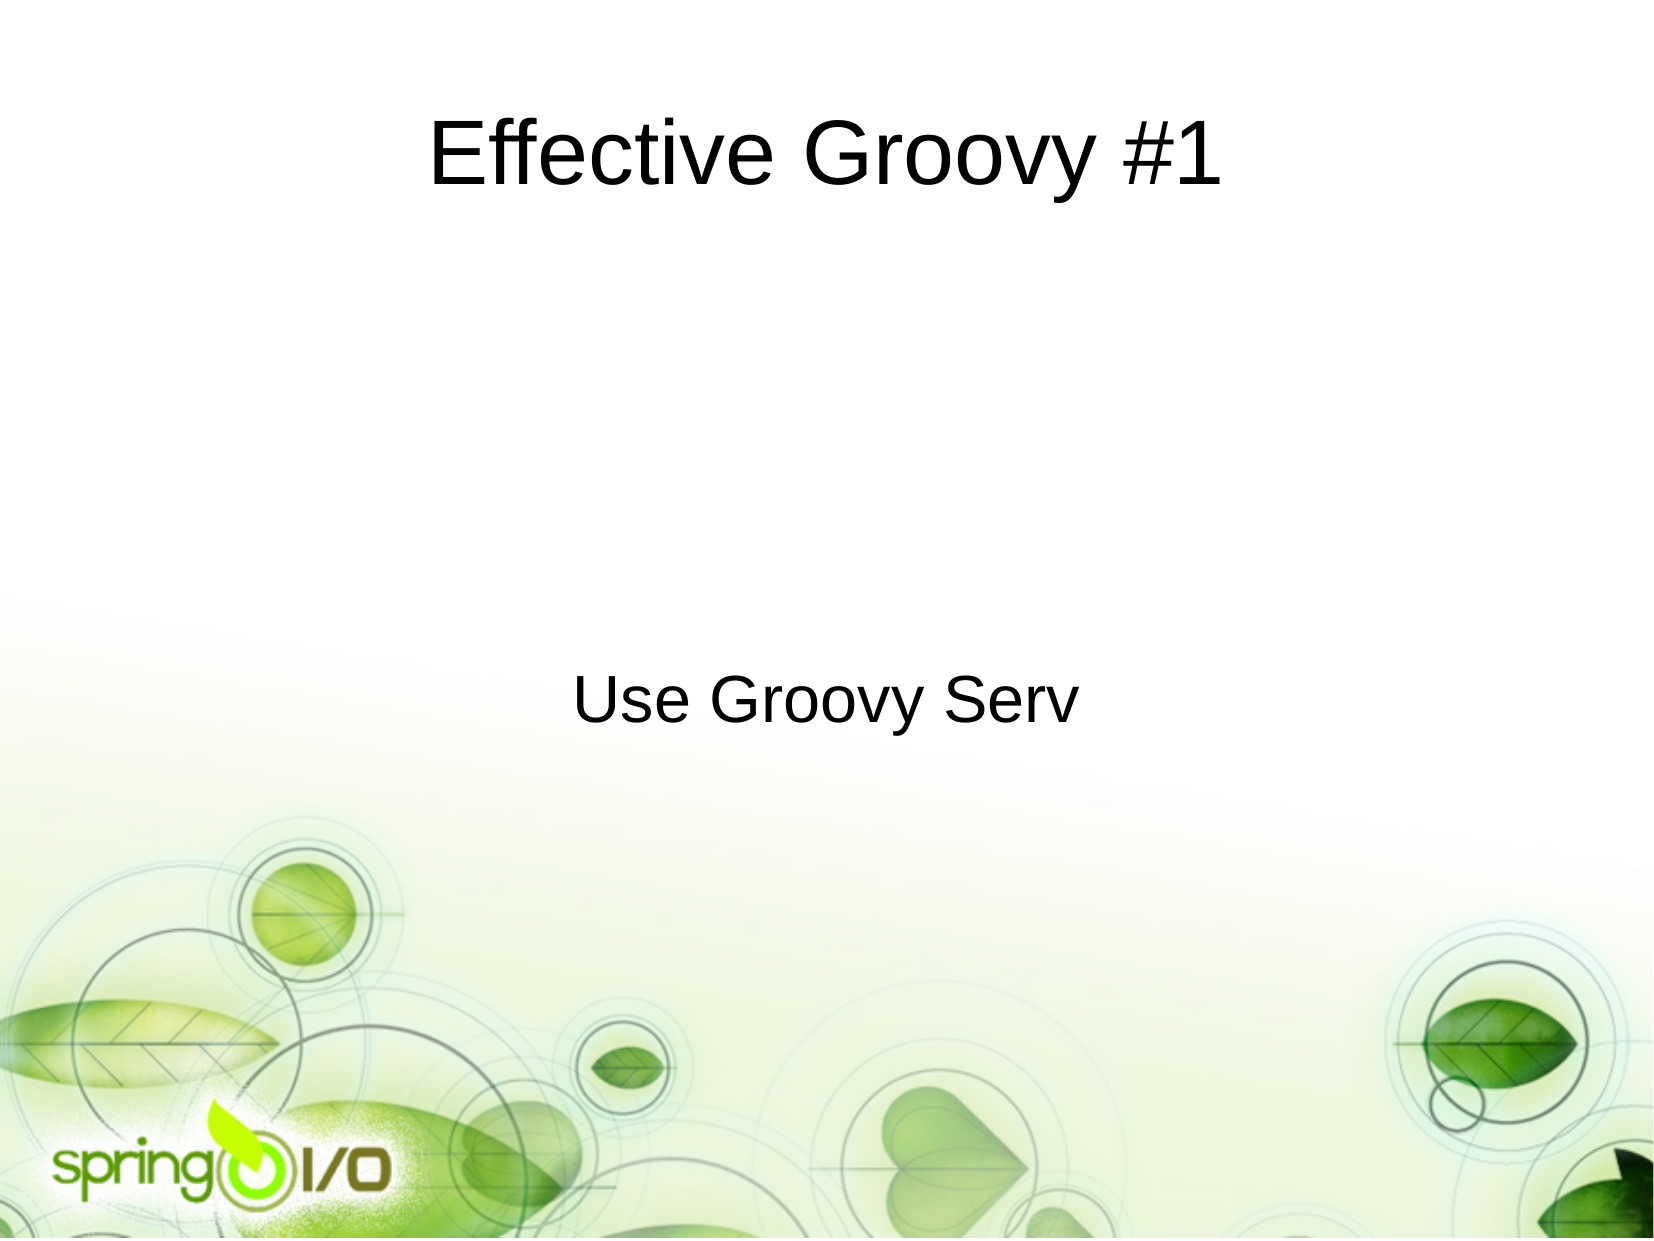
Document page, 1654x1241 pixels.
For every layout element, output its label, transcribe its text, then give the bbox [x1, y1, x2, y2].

title Effective Groovy #1 [82, 56, 1571, 250]
subtitle Use Groovy Serv [82, 297, 1571, 1102]
picture [0, 0, 1654, 1238]
